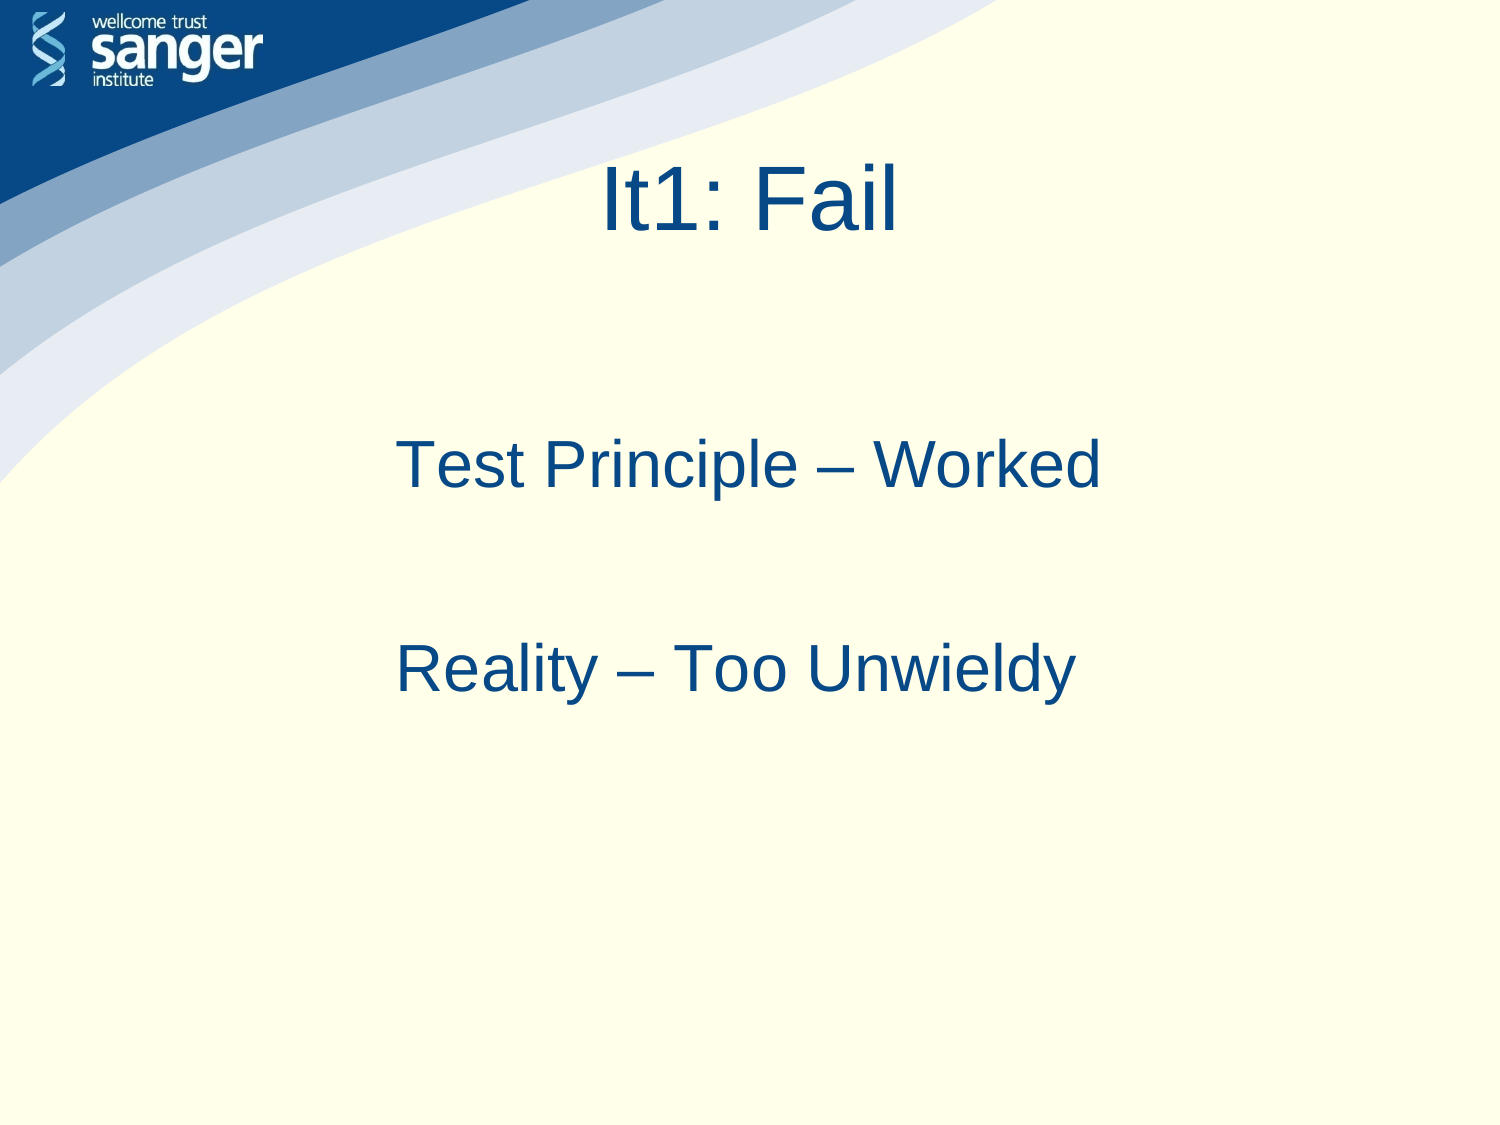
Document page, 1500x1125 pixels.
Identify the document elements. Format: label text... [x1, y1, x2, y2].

title It1: Fail [112, 68, 1388, 320]
list Test Principle – Worked Reality – Too Unwieldy [324, 413, 1211, 768]
picture [12, 12, 263, 86]
